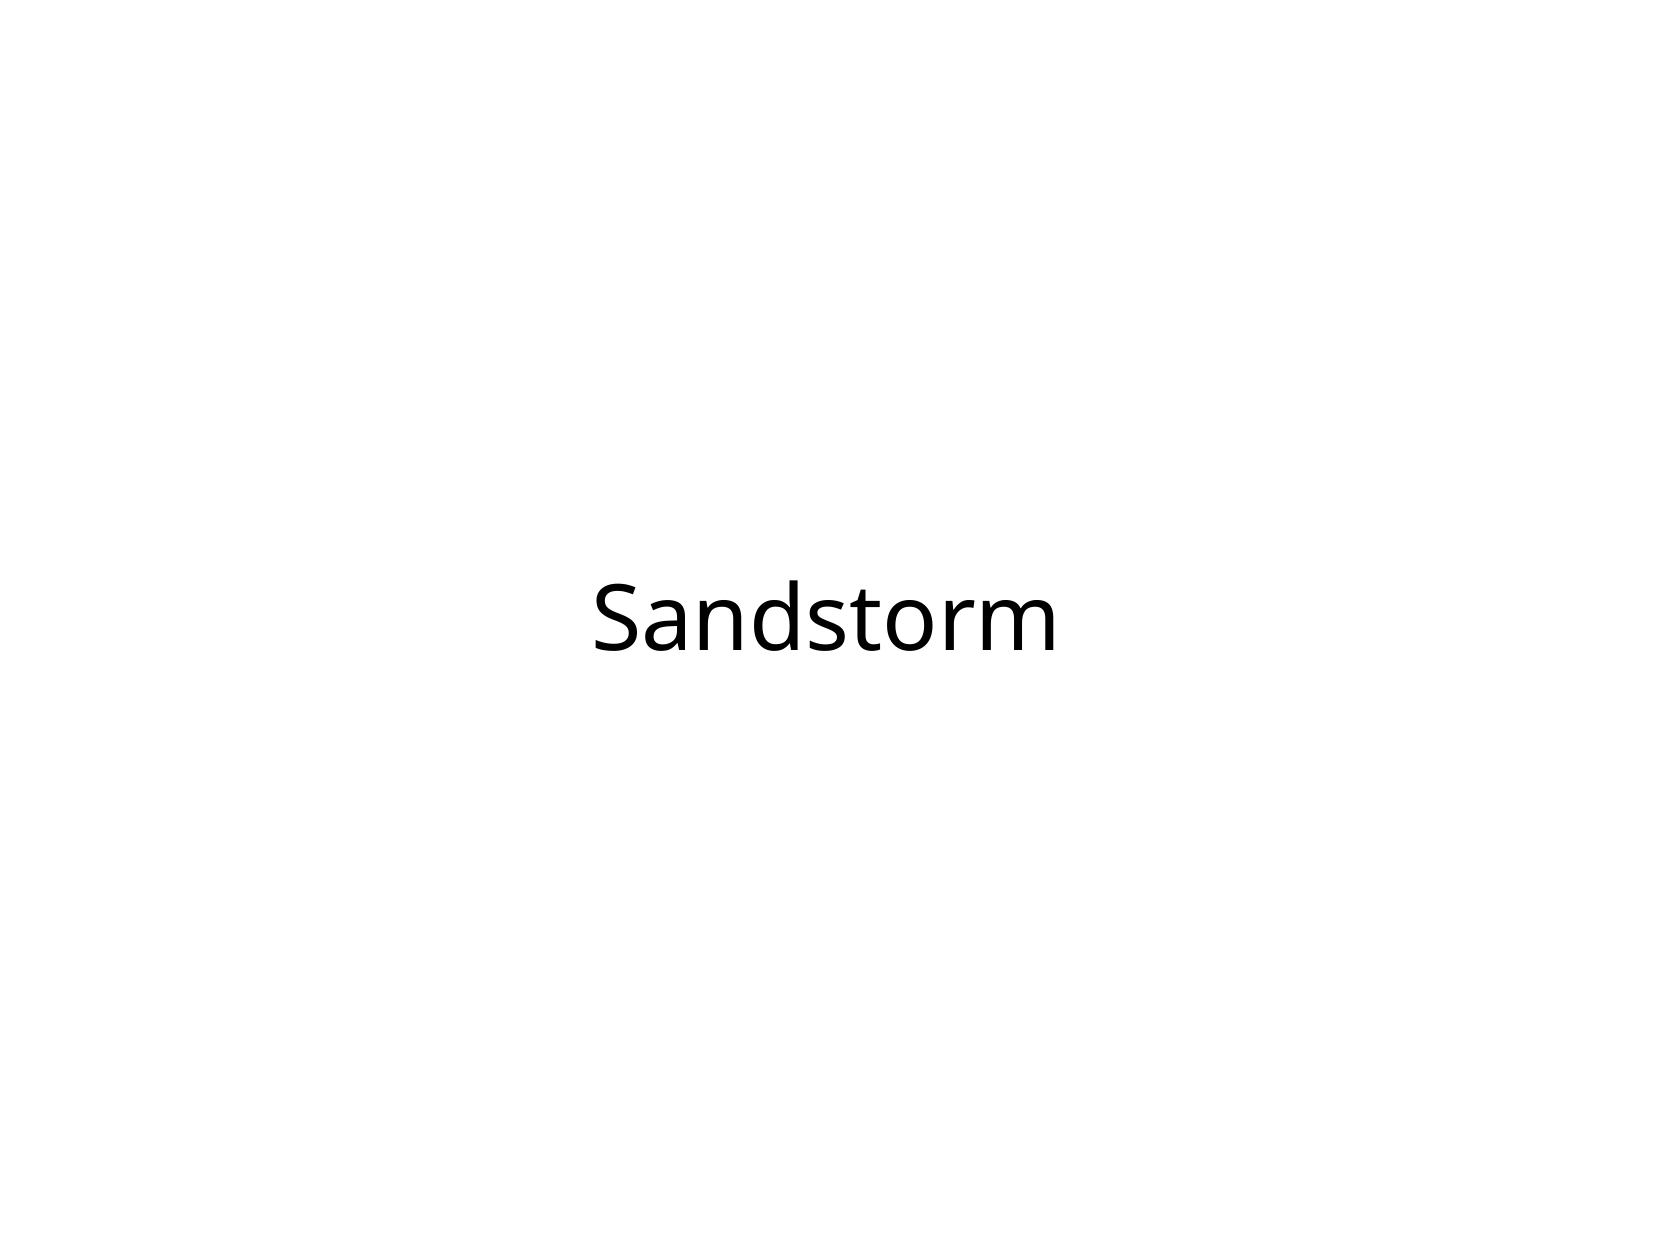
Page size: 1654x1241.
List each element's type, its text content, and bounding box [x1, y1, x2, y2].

text_box Sandstorm [0, 544, 1654, 696]
